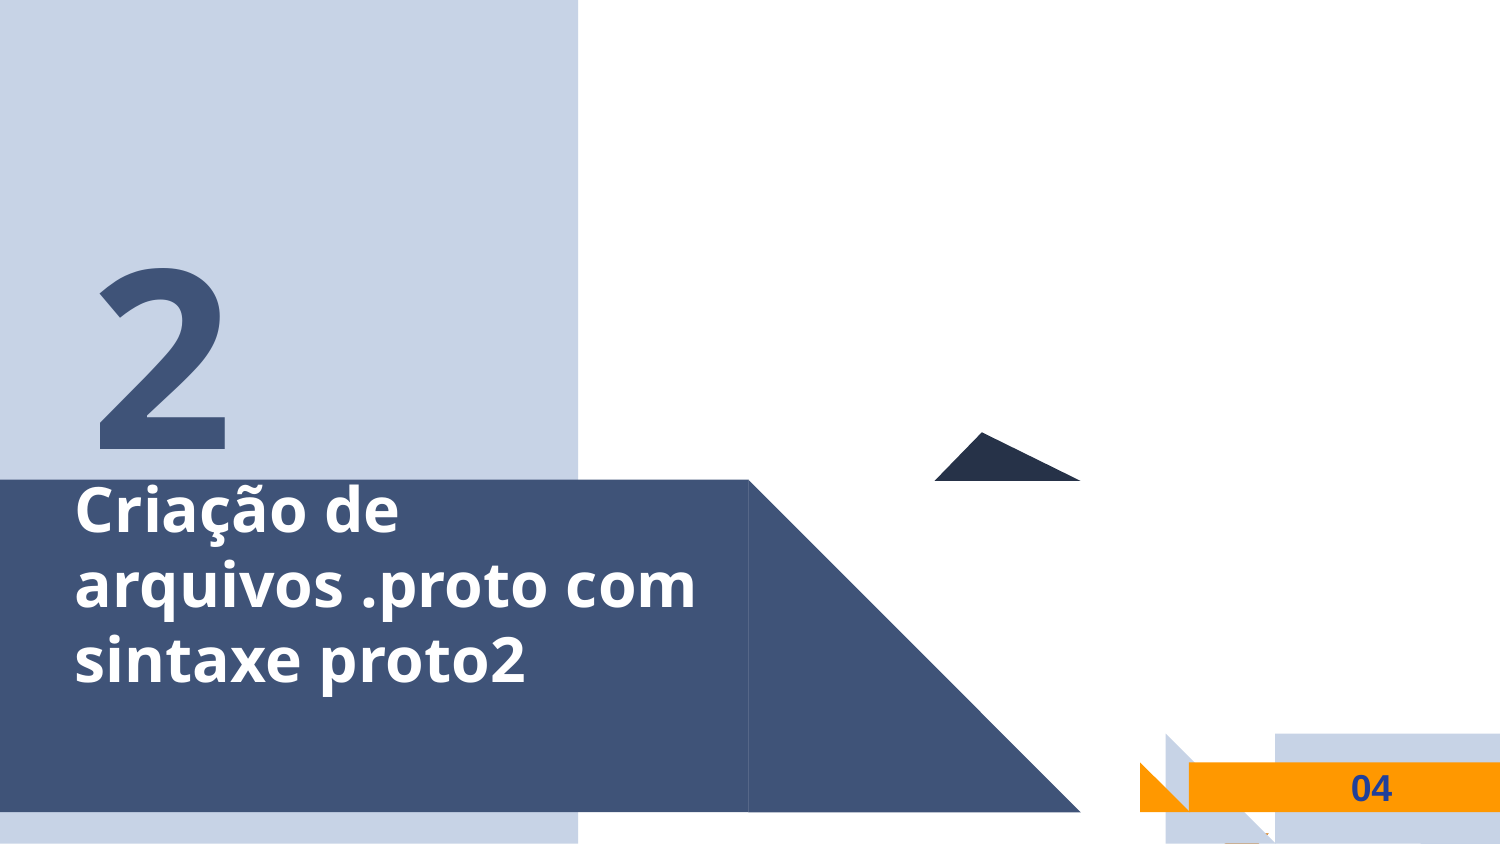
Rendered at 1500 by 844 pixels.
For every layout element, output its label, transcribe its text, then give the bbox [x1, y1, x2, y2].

text_box Criação de arquivos .proto com sintaxe proto2 [59, 519, 815, 710]
text_box 2 [76, 0, 434, 515]
text_box 04 [1249, 760, 1494, 813]
